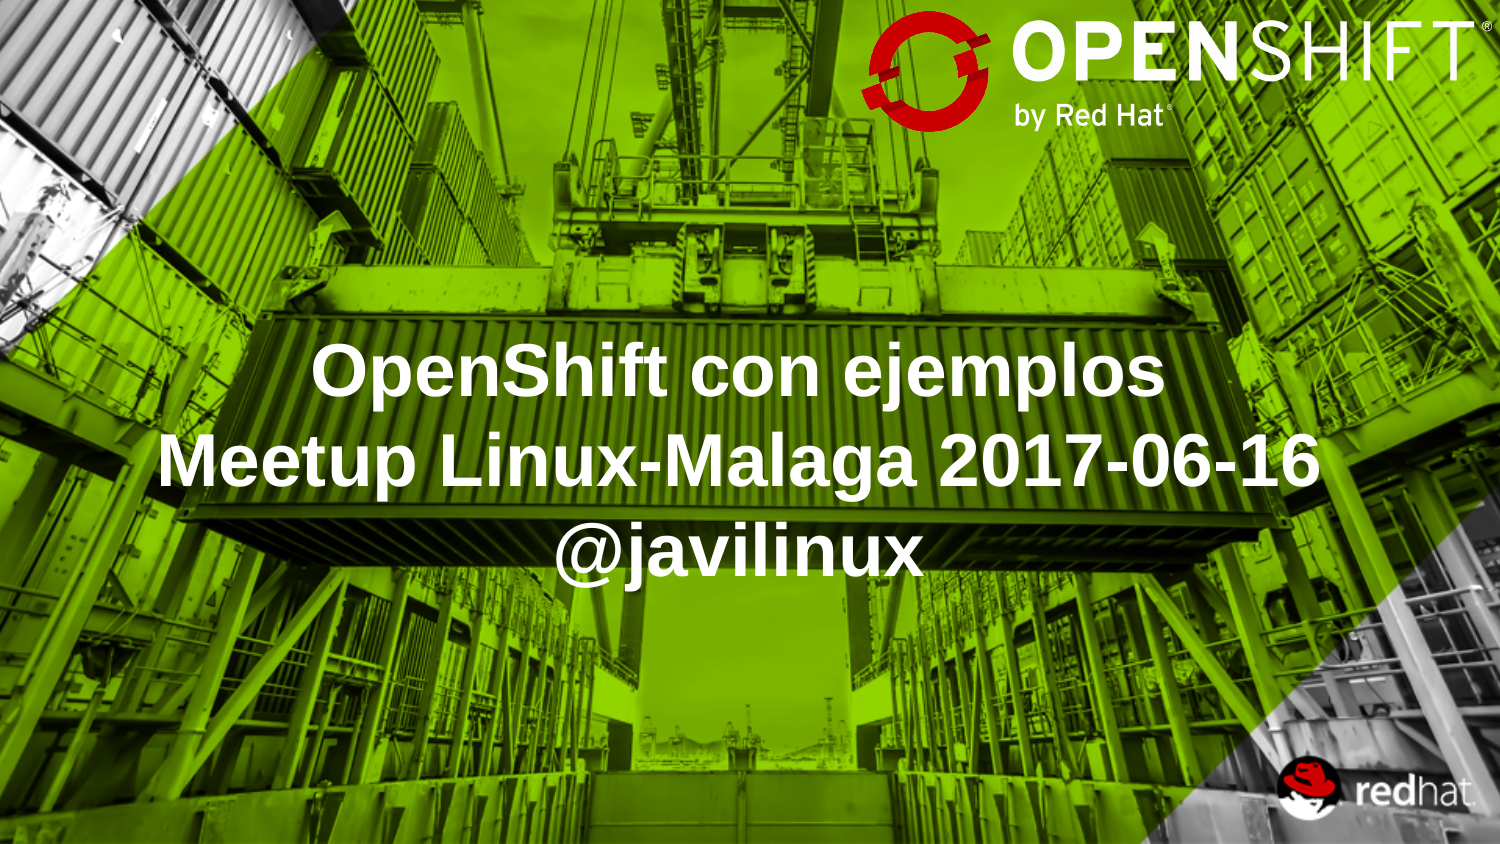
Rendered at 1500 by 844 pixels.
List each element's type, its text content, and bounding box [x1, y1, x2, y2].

picture [0, 0, 1500, 844]
text_box OpenShift con ejemplos Meetup Linux-Malaga 2017-06-16 @javilinux [128, 306, 1350, 495]
